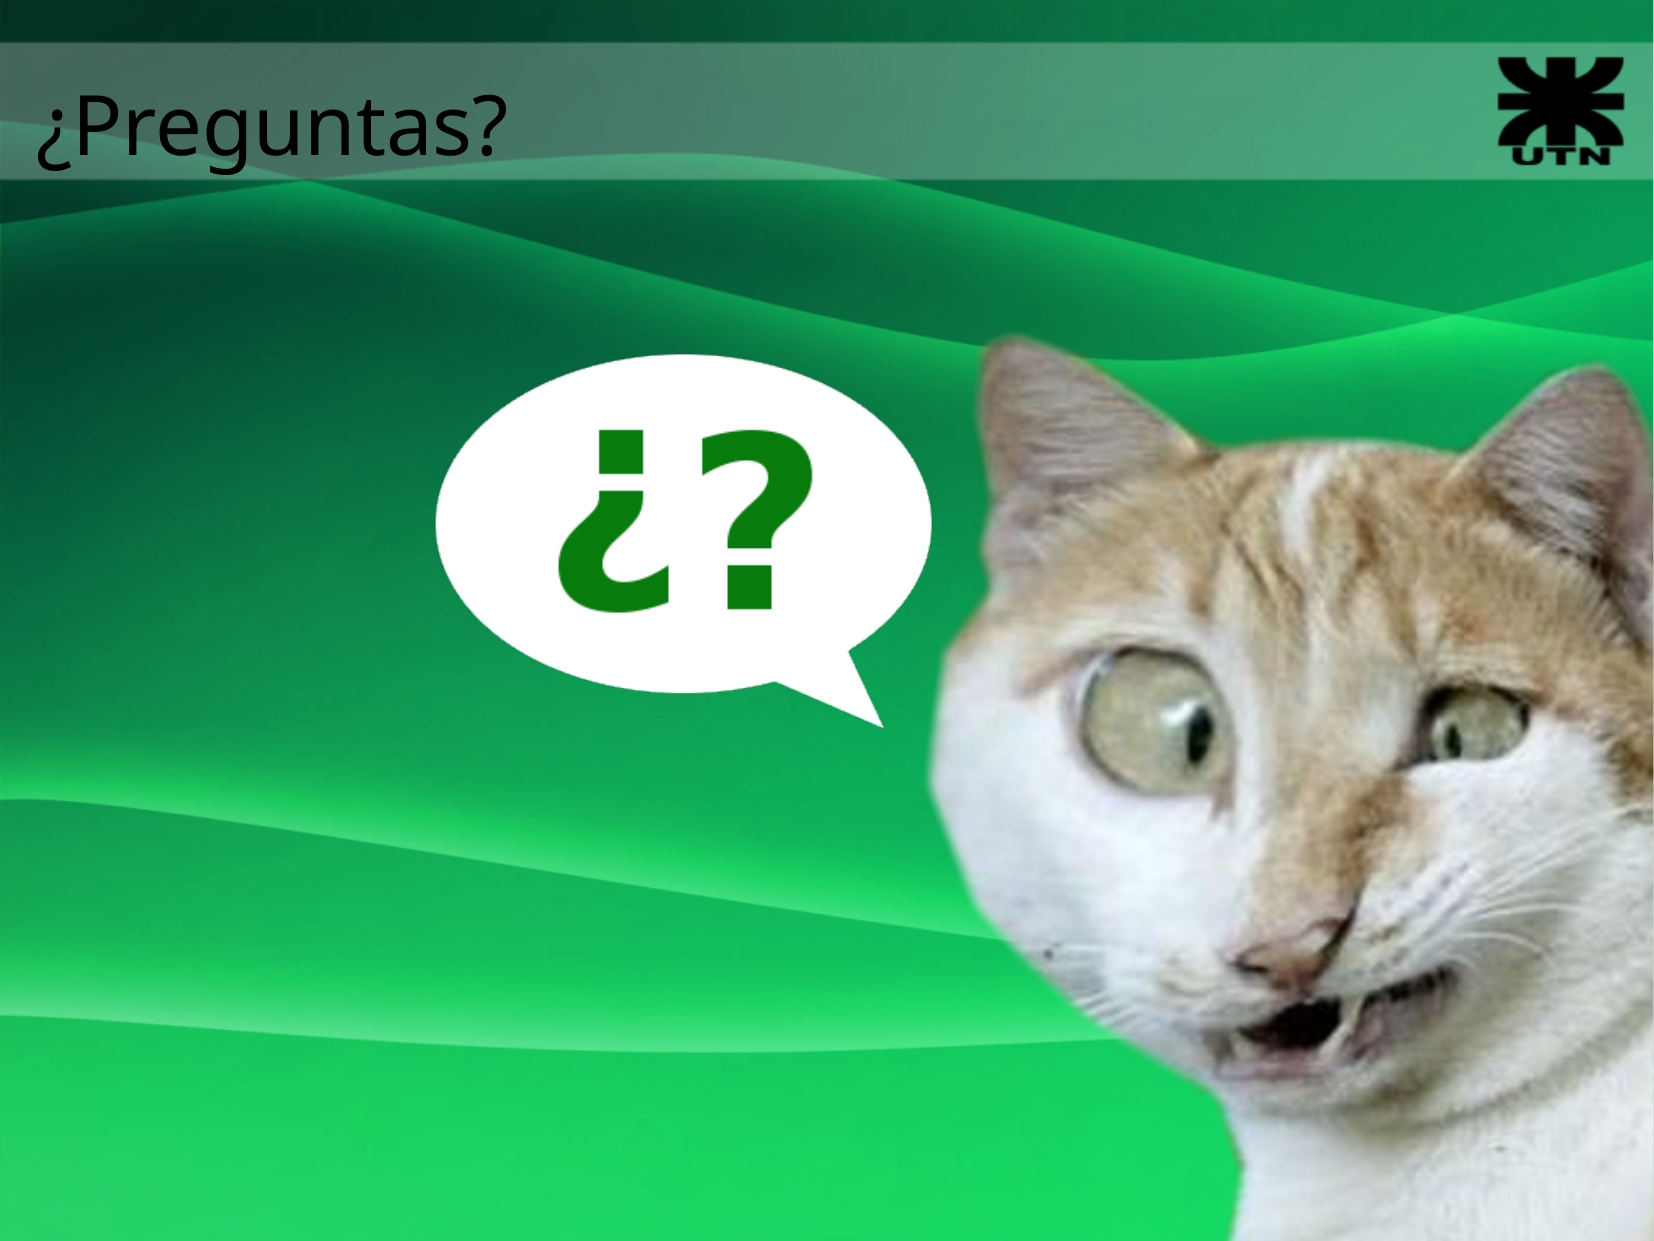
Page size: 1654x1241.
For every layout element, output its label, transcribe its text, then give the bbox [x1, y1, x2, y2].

text_box ¿Preguntas? [21, 59, 1654, 1211]
picture [0, 0, 1654, 1241]
